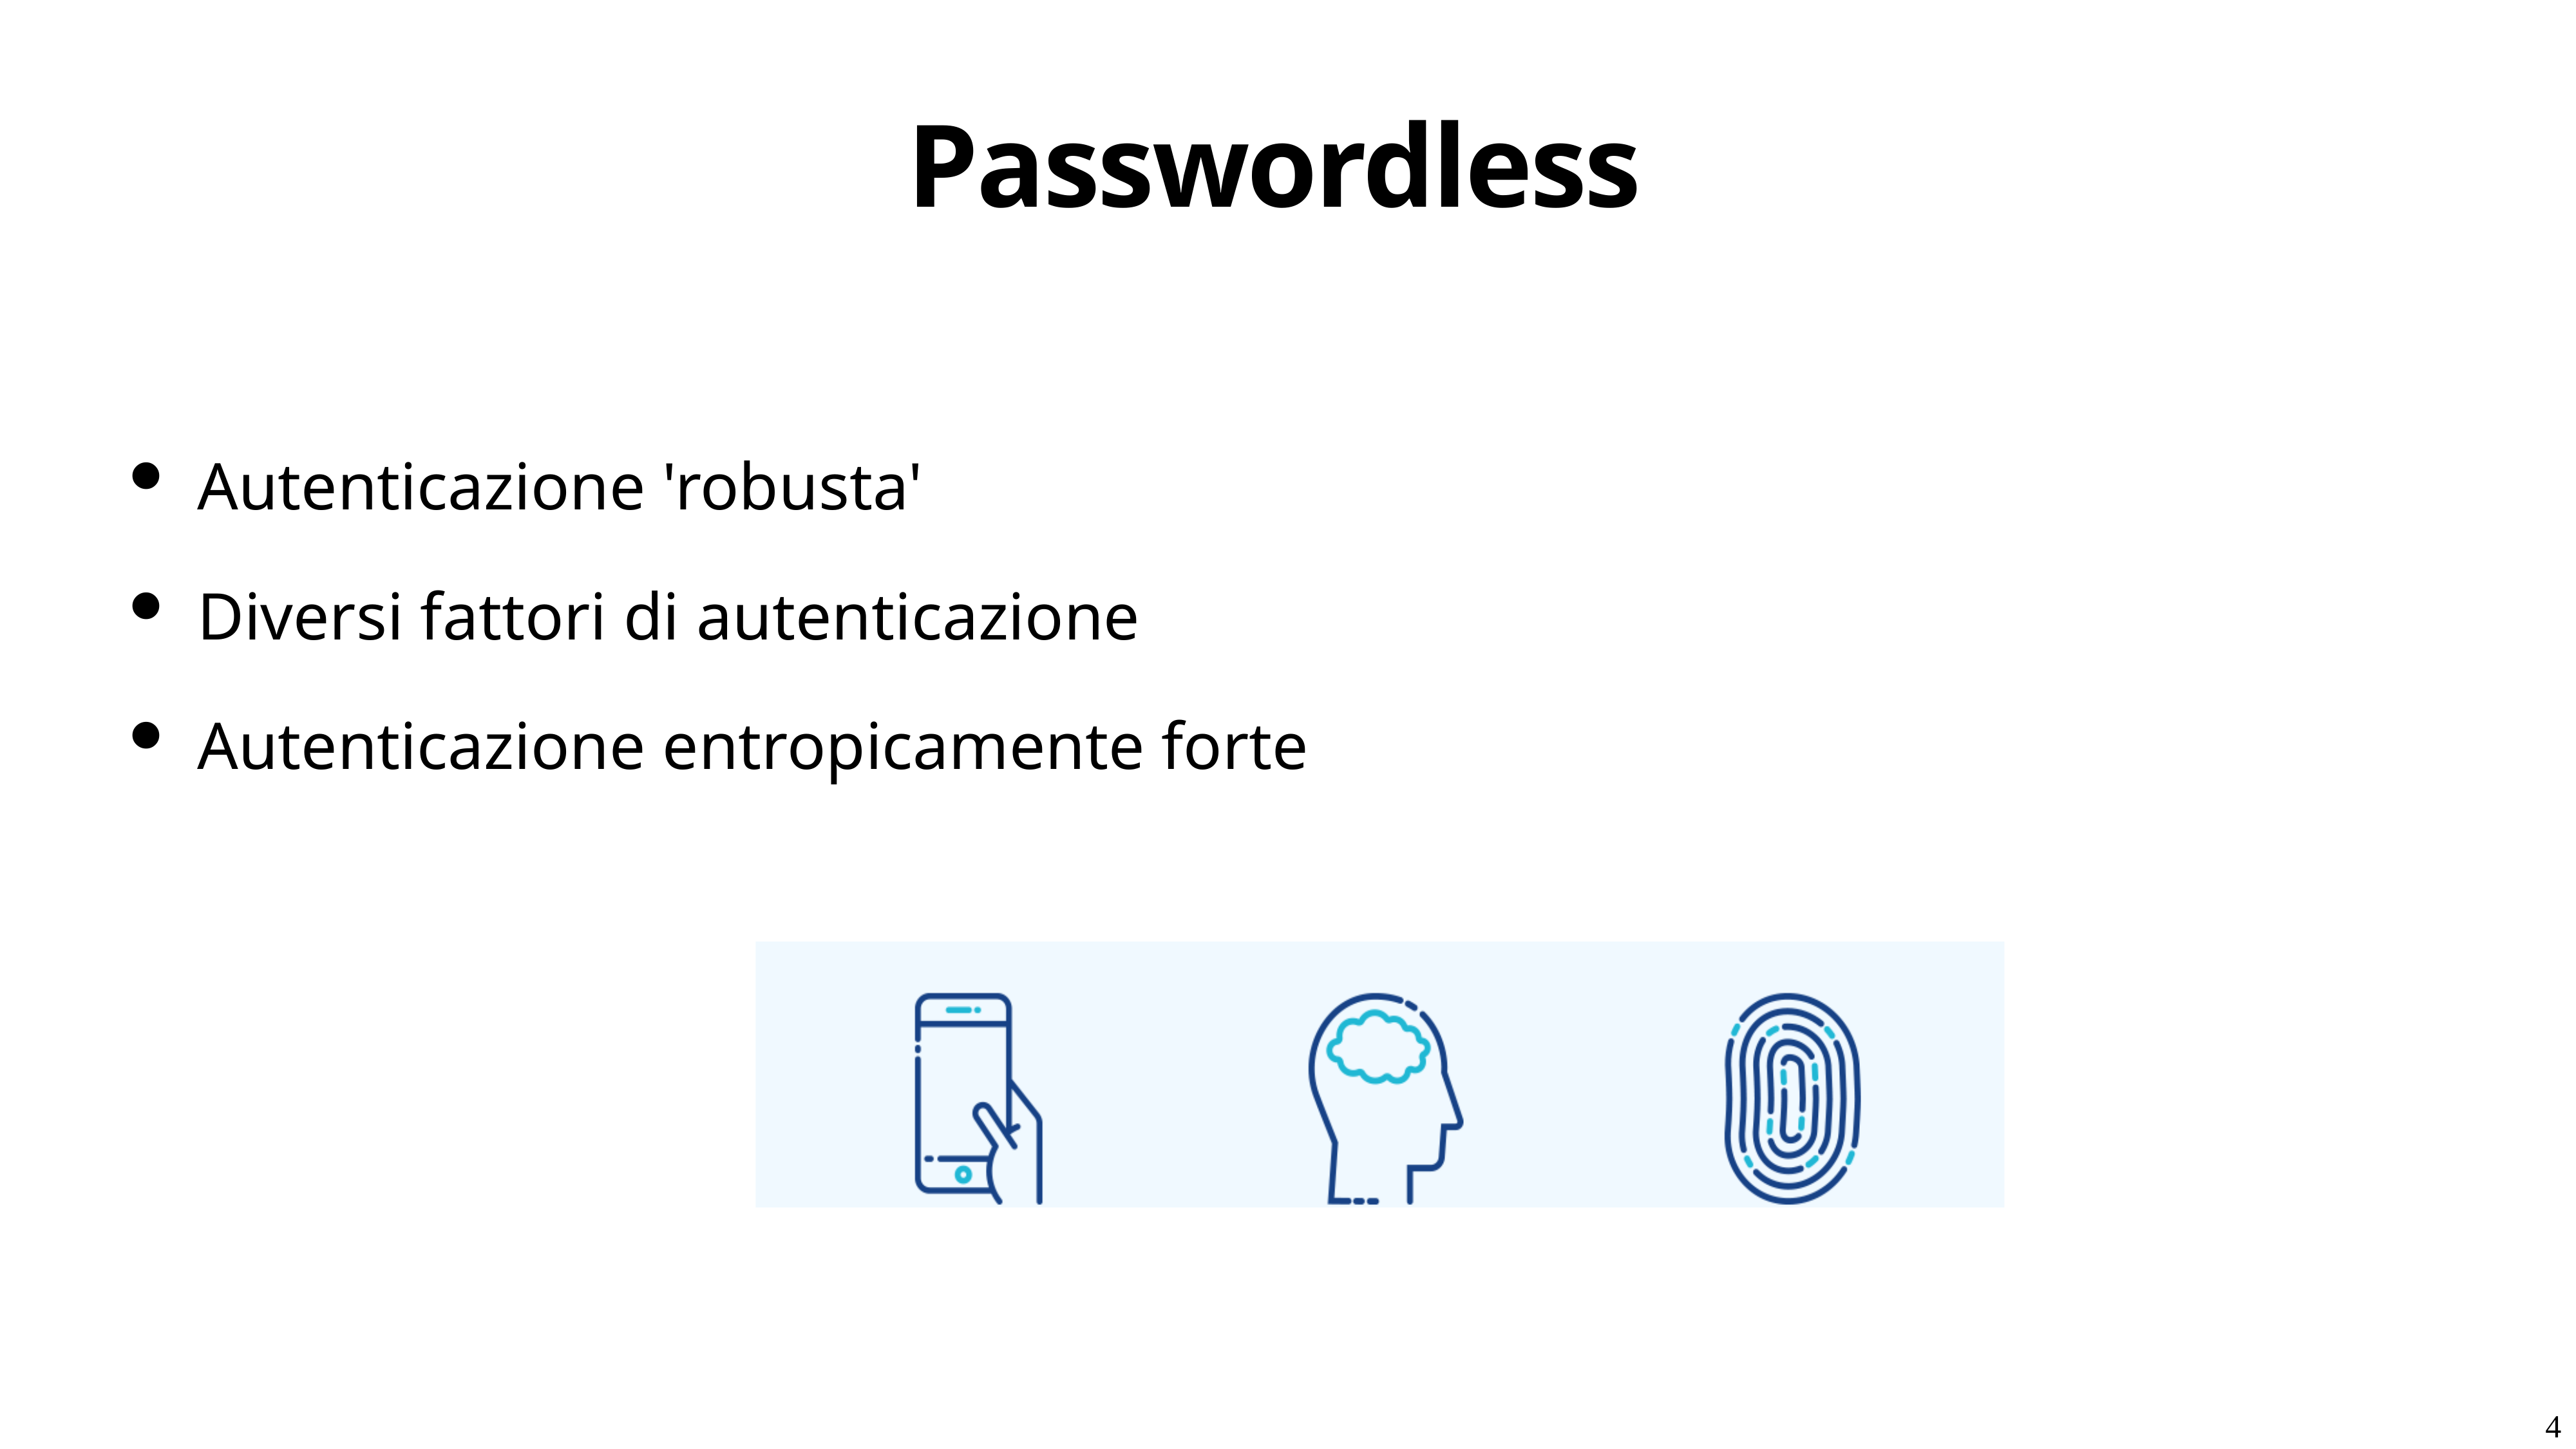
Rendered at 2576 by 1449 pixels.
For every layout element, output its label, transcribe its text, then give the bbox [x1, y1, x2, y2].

text_box <number> [2535, 1400, 2576, 1449]
title Passwordless [127, 114, 2448, 266]
list Autenticazione 'robusta' Diversi fattori di autenticazione Autenticazione entropicamente forte [127, 448, 2448, 1321]
picture [755, 942, 2005, 1208]
